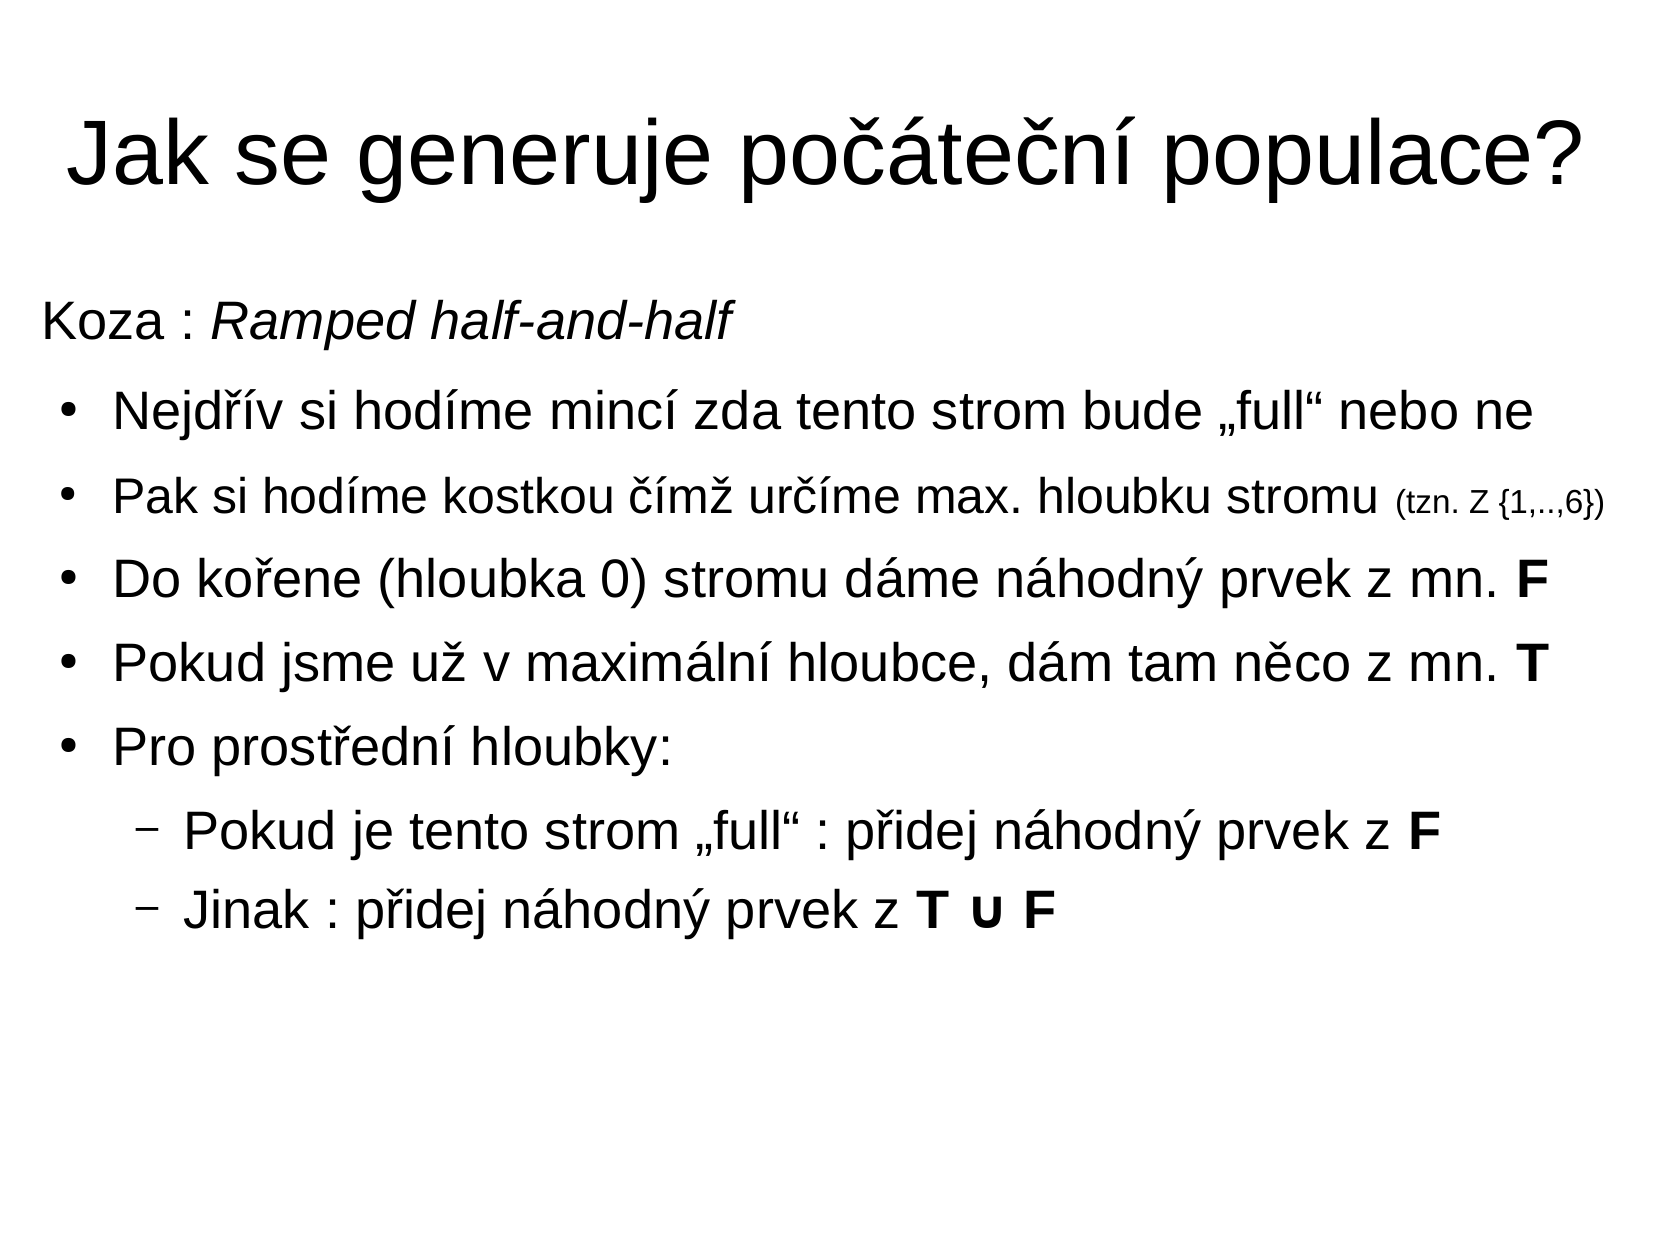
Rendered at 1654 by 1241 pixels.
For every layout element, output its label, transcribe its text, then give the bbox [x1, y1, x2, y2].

title Jak se generuje počáteční populace? [29, 49, 1625, 257]
list Koza : Ramped half-and-half Nejdřív si hodíme mincí zda tento strom bude „full“ nebo ne Pak si hodíme kostkou čímž určíme max. hloubku stromu (tzn. Z {1,..,6}) Do kořene (hloubka 0) stromu dáme náhodný prvek z mn. F Pokud jsme už v maximální hloubce, dám tam něco z mn. T Pro prostřední hloubky: Pokud je tento strom „full“ : přidej náhodný prvek z F Jinak : přidej náhodný prvek z T ∪ F [0, 290, 1654, 1010]
